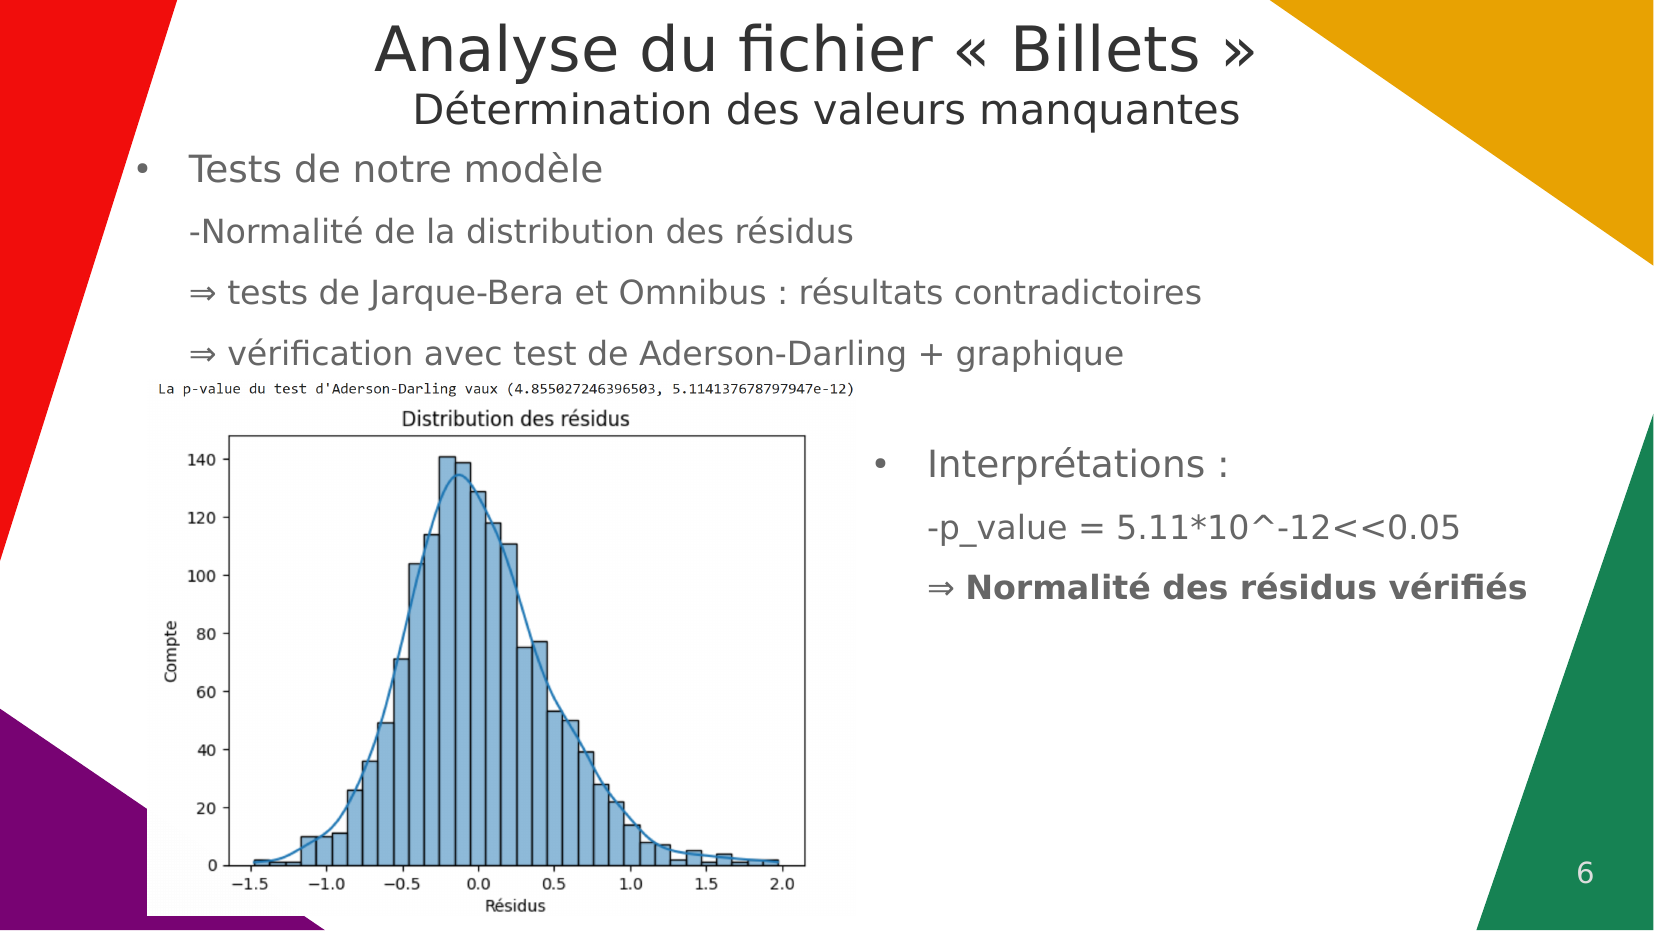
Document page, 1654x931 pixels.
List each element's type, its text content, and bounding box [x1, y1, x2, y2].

title Analyse du fichier « Billets » Détermination des valeurs manquantes [118, 0, 1536, 147]
list Tests de notre modèle -Normalité de la distribution des résidus ⇒ tests de Jarque-Bera et Omnibus : résultats contradictoires ⇒ vérification avec test de Aderson-Darling + graphique [118, 147, 1536, 384]
list Interprétations : -p_value = 5.11*10^-12<<0.05 ⇒ Normalité des résidus vérifiés [856, 442, 1565, 857]
picture [147, 379, 856, 916]
